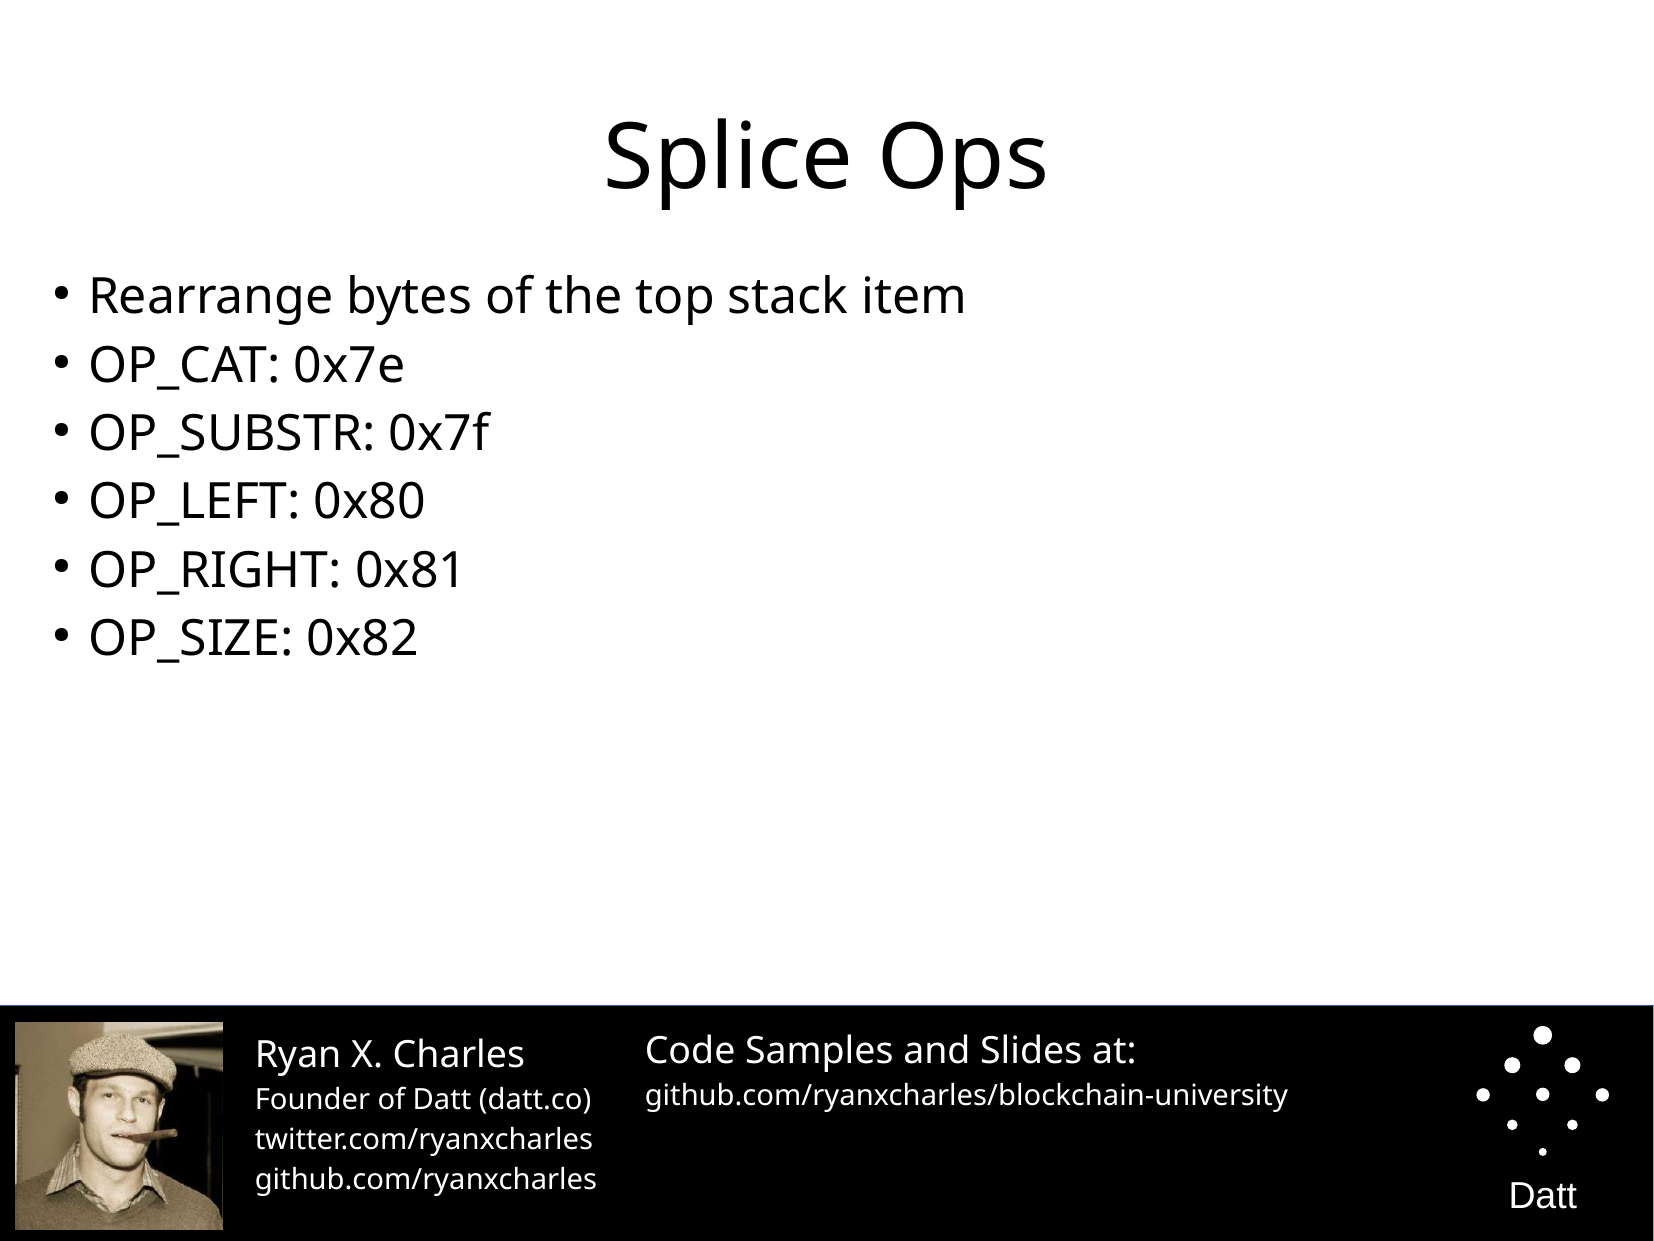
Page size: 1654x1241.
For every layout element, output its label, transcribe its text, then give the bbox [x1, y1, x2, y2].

title Splice Ops [82, 49, 1571, 257]
text_box Code Samples and Slides at: github.com/ryanxcharles/blockchain-university [630, 1015, 1403, 1156]
picture [1475, 1023, 1611, 1159]
text_box [0, 1005, 1654, 1241]
subtitle Rearrange bytes of the top stack item OP_CAT: 0x7e OP_SUBSTR: 0x7f OP_LEFT: 0x80 OP_RIGHT: 0x81 OP_SIZE: 0x82 [52, 260, 1606, 961]
picture [15, 1022, 223, 1231]
text_box Datt [1452, 1167, 1633, 1241]
text_box Ryan X. Charles Founder of Datt (datt.co) twitter.com/ryanxcharles github.com/ryanxcharles [240, 1020, 976, 1241]
